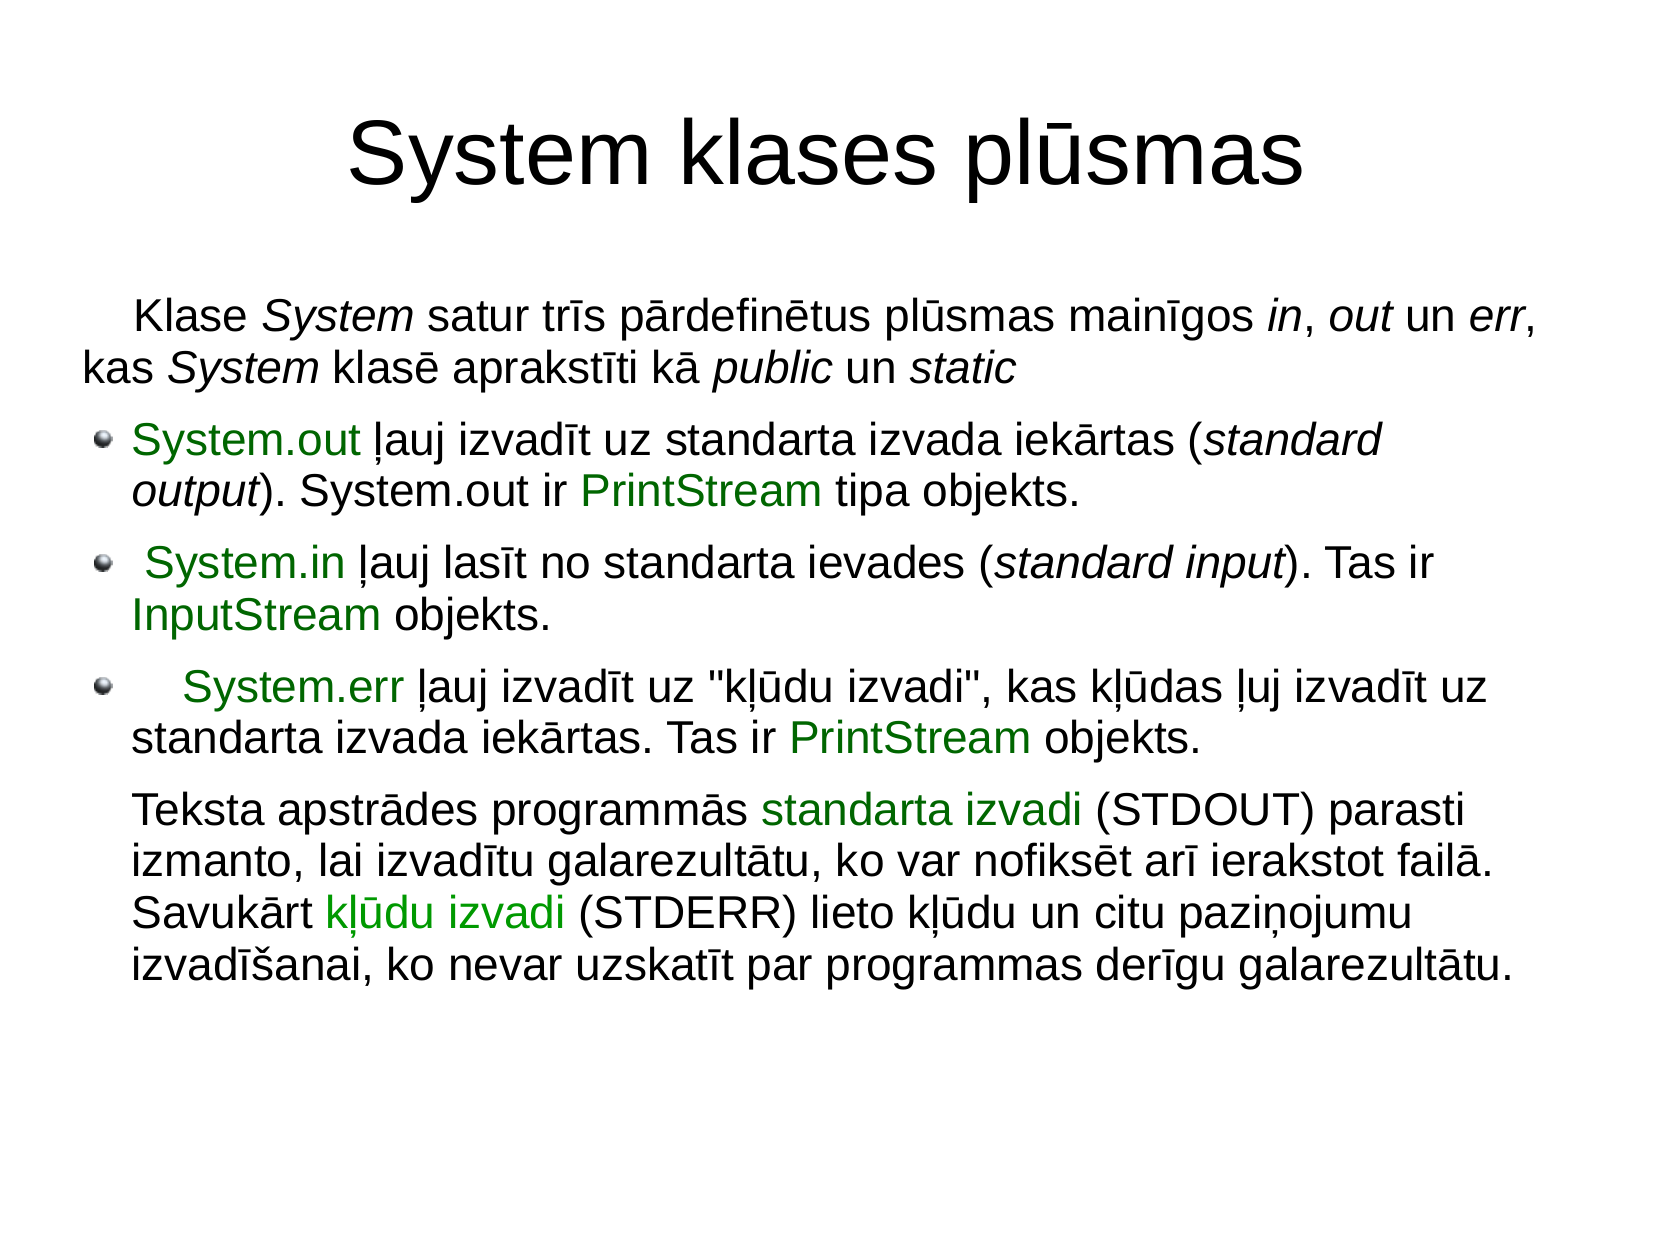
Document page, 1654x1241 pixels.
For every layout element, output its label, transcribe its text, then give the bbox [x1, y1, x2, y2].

list Klase System satur trīs pārdefinētus plūsmas mainīgos in, out un err, kas System klasē aprakstīti kā public un static System.out ļauj izvadīt uz standarta izvada iekārtas (standard output). System.out ir PrintStream tipa objekts. System.in ļauj lasīt no standarta ievades (standard input). Tas ir InputStream objekts. System.err ļauj izvadīt uz "kļūdu izvadi", kas kļūdas ļuj izvadīt uz standarta izvada iekārtas. Tas ir PrintStream objekts. Teksta apstrādes programmās standarta izvadi (STDOUT) parasti izmanto, lai izvadītu galarezultātu, ko var nofiksēt arī ierakstot failā. Savukārt kļūdu izvadi (STDERR) lieto kļūdu un citu paziņojumu izvadīšanai, ko nevar uzskatīt par programmas derīgu galarezultātu. [82, 290, 1538, 1010]
title System klases plūsmas [82, 49, 1571, 257]
